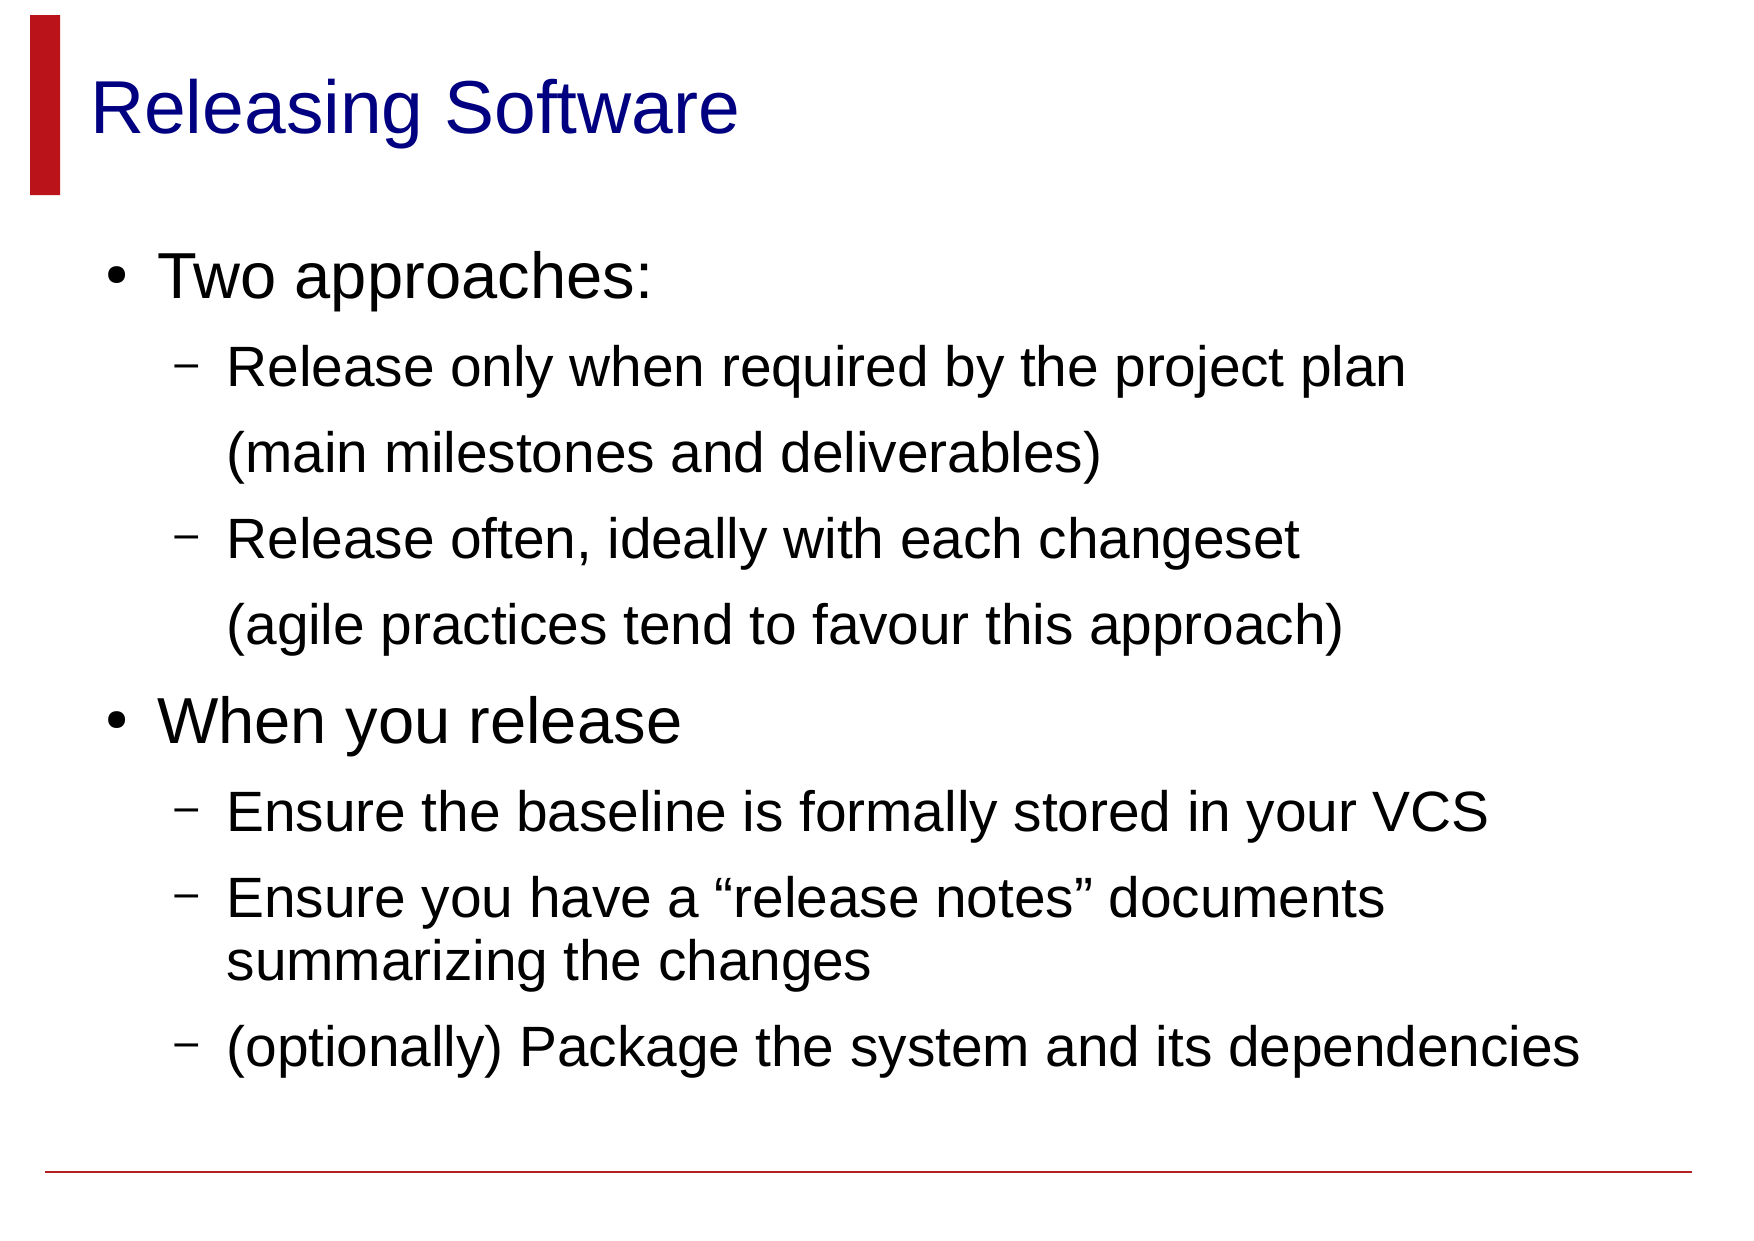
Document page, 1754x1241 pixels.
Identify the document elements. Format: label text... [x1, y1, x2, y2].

list Two approaches: Release only when required by the project plan (main milestones and deliverables) Release often, ideally with each changeset (agile practices tend to favour this approach) When you release Ensure the baseline is formally stored in your VCS Ensure you have a “release notes” documents summarizing the changes (optionally) Package the system and its dependencies [87, 240, 1696, 1081]
title Releasing Software [90, 19, 1726, 196]
